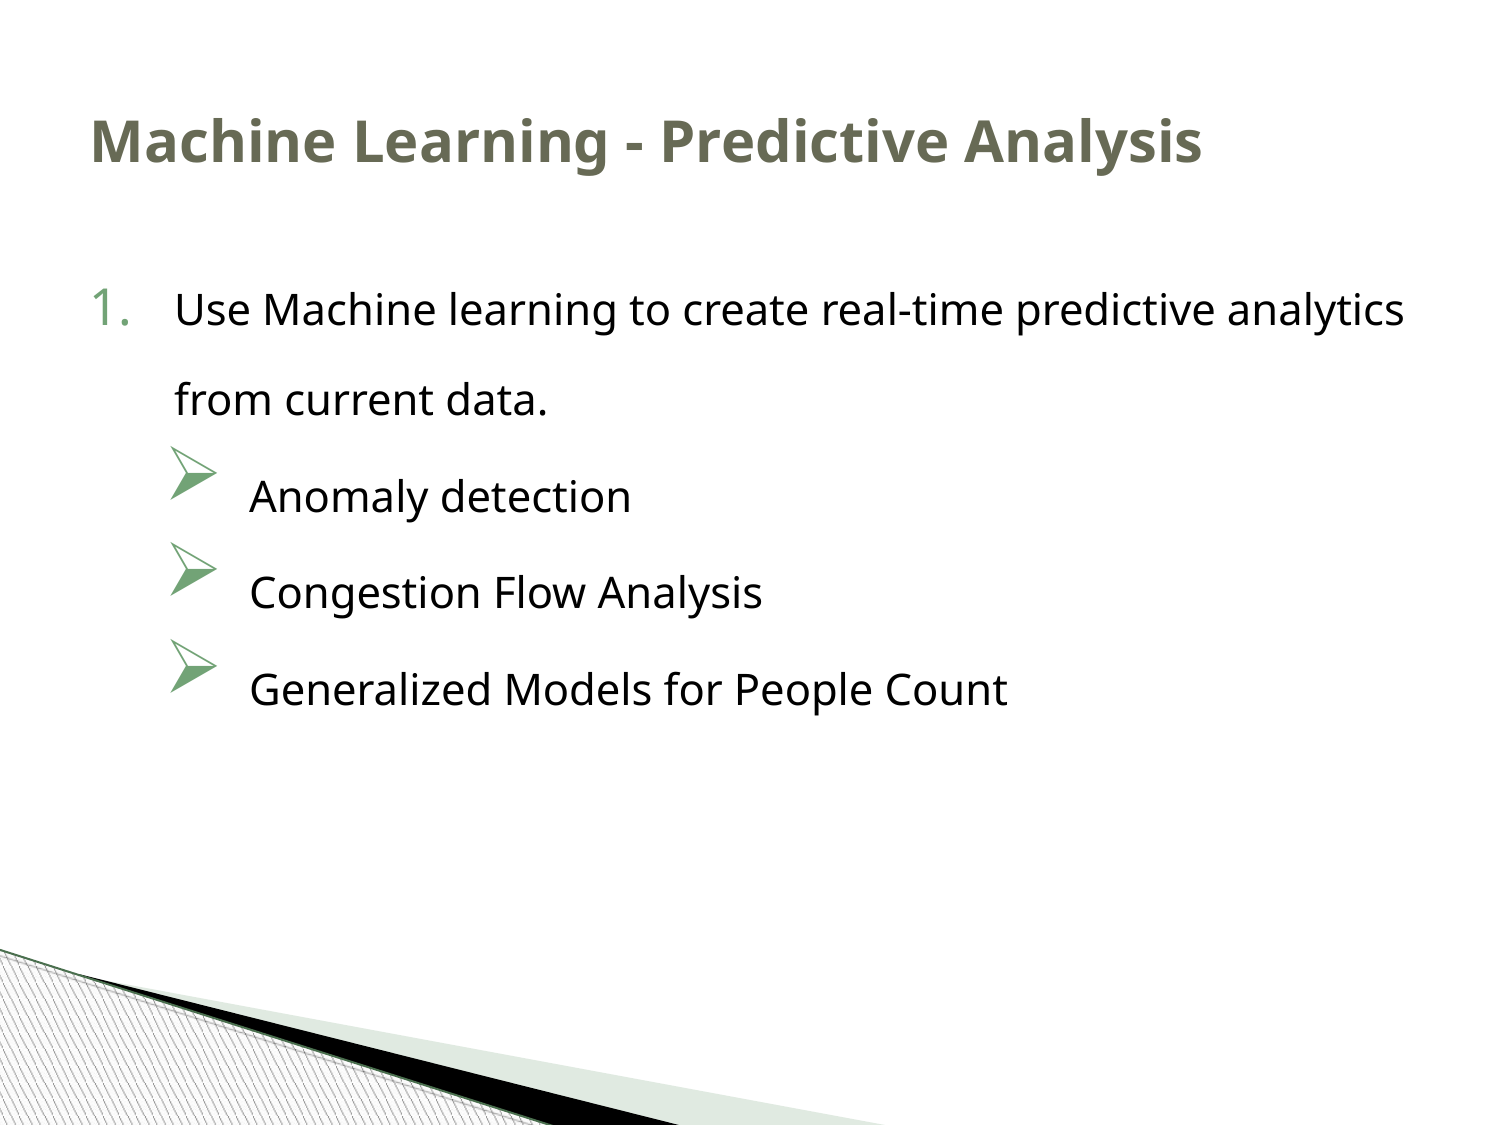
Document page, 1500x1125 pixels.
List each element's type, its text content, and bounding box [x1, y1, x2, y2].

list Use Machine learning to create real-time predictive analytics from current data. Anomaly detection Congestion Flow Analysis Generalized Models for People Count [75, 243, 1425, 986]
picture [0, 952, 543, 1125]
title Machine Learning - Predictive Analysis [75, 45, 1425, 233]
